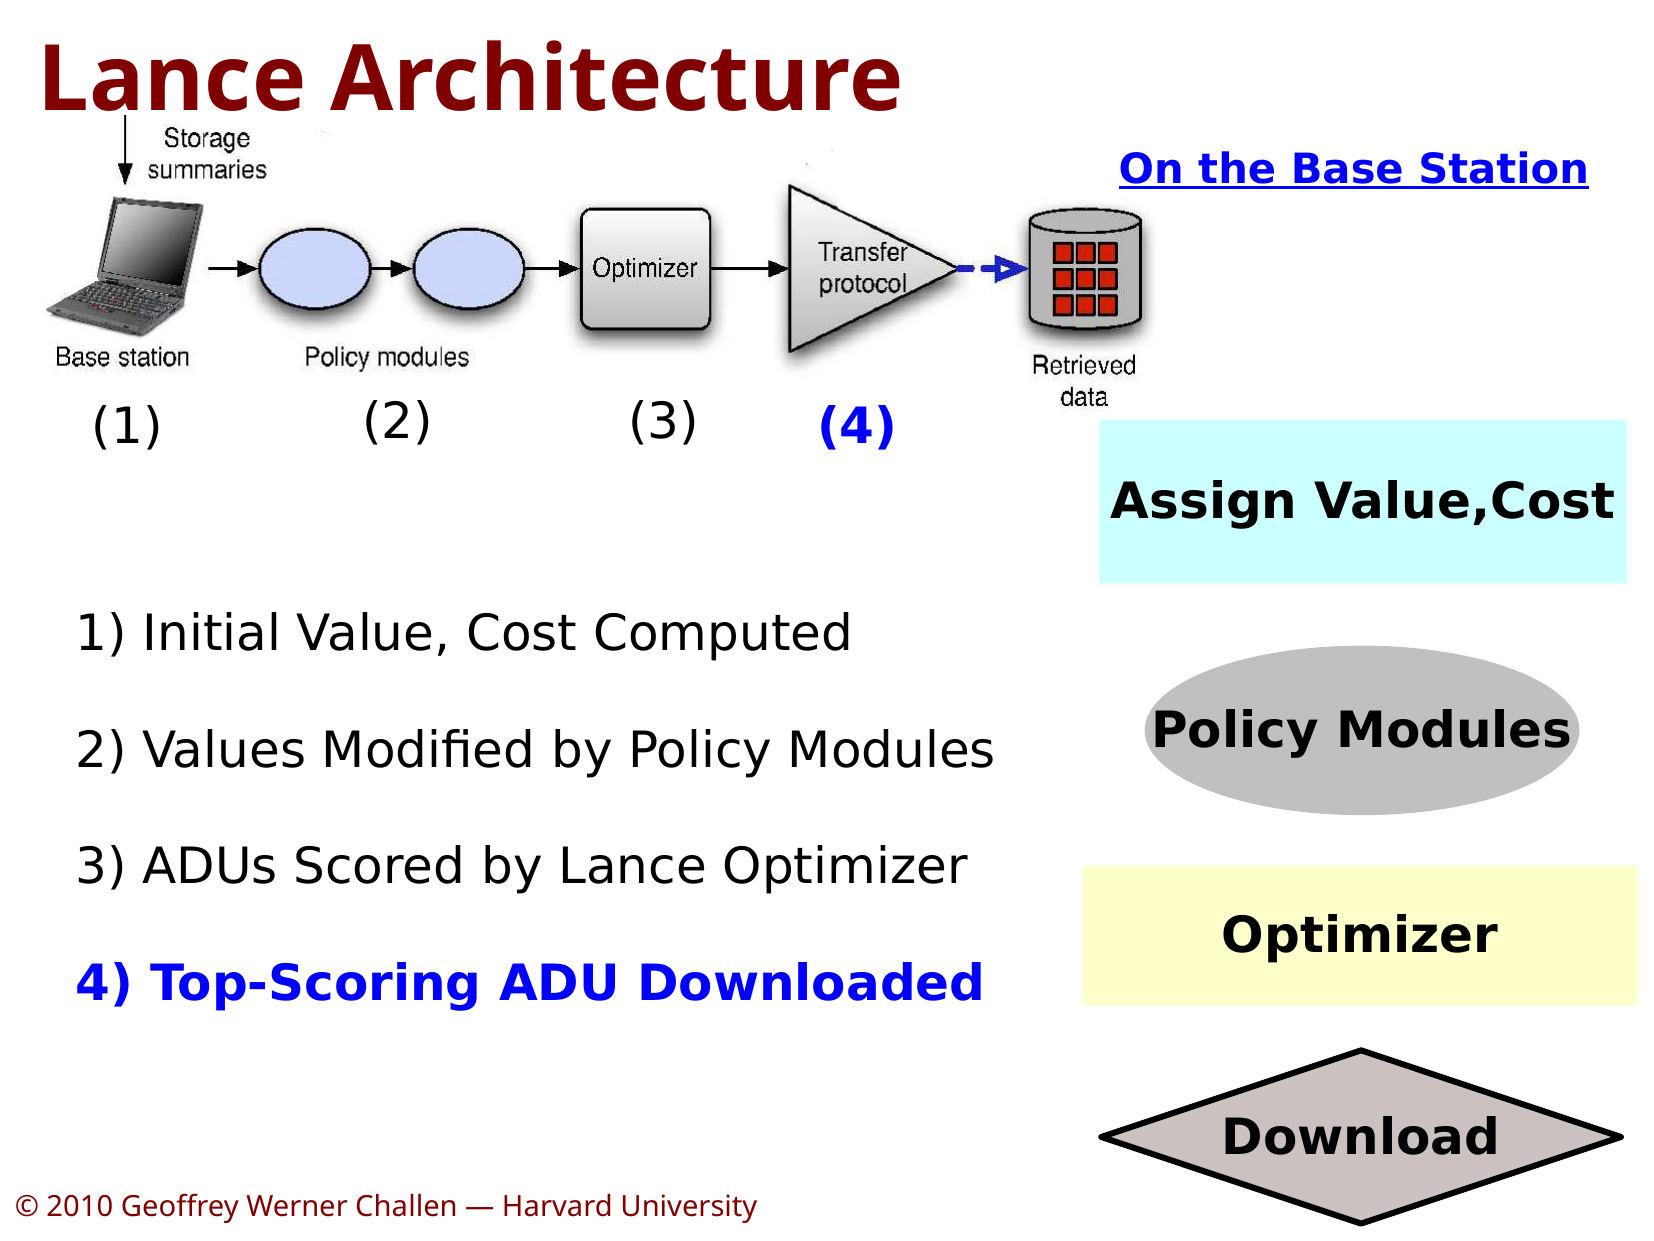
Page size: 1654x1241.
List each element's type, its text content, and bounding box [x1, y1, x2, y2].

text_box (2) [347, 384, 474, 458]
text_box (1) [77, 389, 203, 463]
text_box (4) [802, 389, 929, 463]
text_box On the Base Station [1054, 151, 1654, 201]
text_box Assign Value,Cost [1099, 419, 1627, 584]
text_box Download [1101, 1050, 1621, 1224]
text_box Optimizer [1082, 865, 1638, 1006]
text_box Policy Modules [1144, 645, 1580, 816]
picture [43, 151, 1160, 412]
text_box (3) [613, 384, 740, 458]
text_box 1) Initial Value, Cost Computed 2) Values Modified by Policy Modules 3) ADUs Scored by Lance Optimizer 4) Top-Scoring ADU Downloaded [60, 596, 1568, 1020]
title Lance Architecture [0, 0, 1654, 151]
